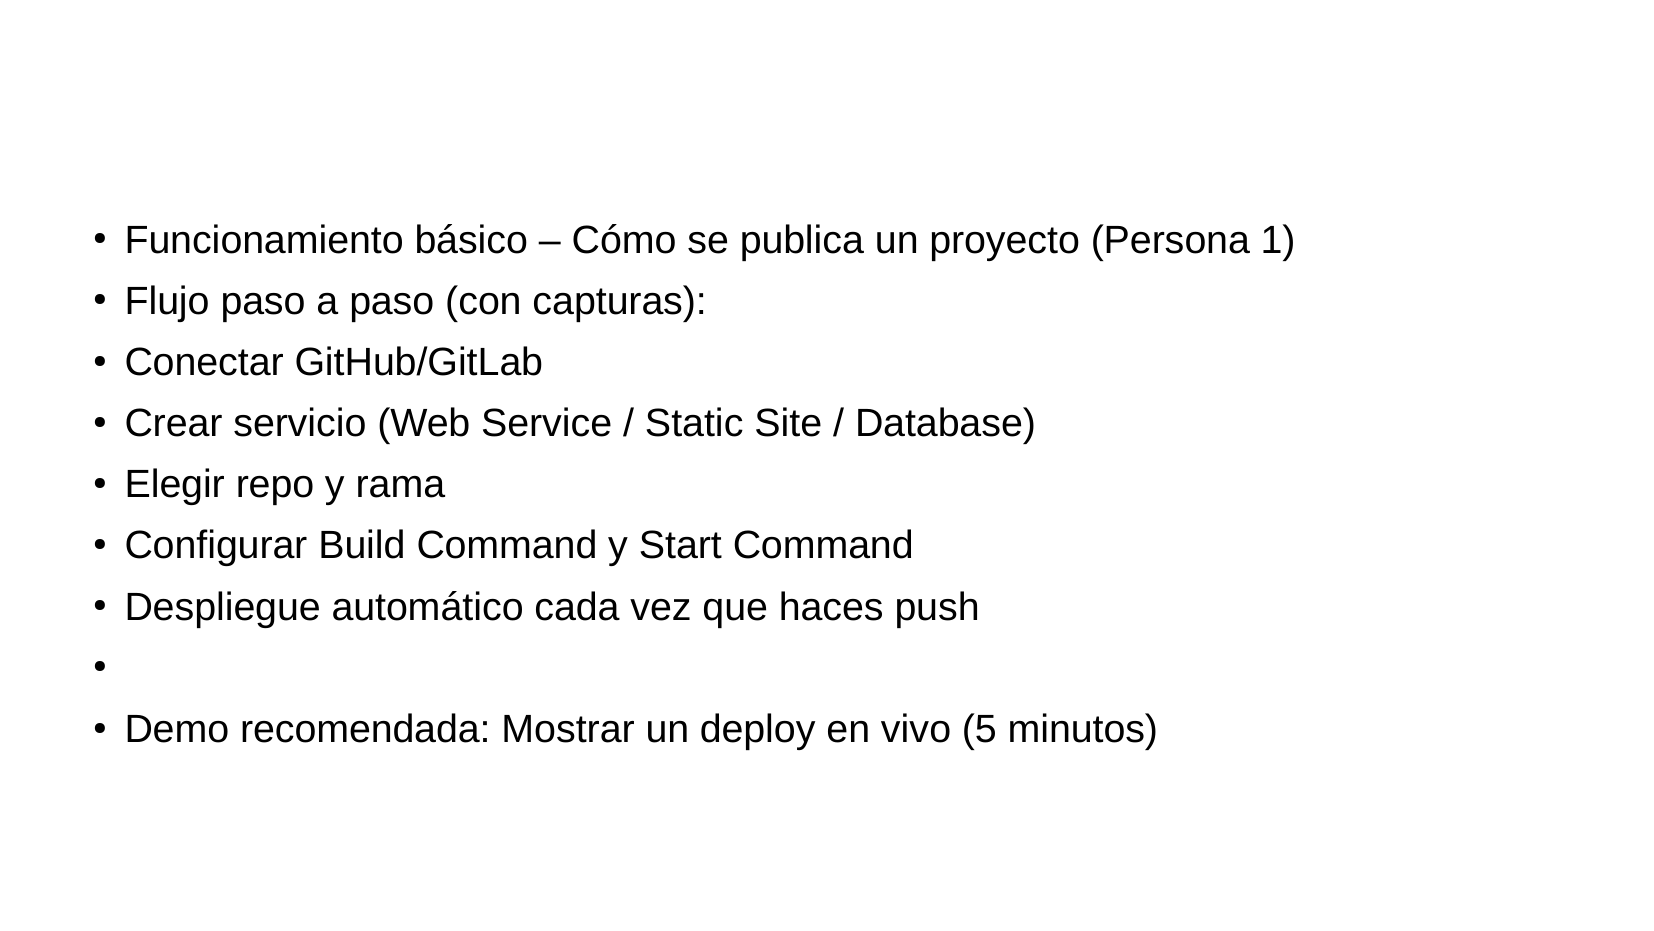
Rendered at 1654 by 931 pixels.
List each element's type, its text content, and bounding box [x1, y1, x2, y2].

list Funcionamiento básico – Cómo se publica un proyecto (Persona 1) Flujo paso a paso (con capturas): Conectar GitHub/GitLab Crear servicio (Web Service / Static Site / Database) Elegir repo y rama Configurar Build Command y Start Command Despliegue automático cada vez que haces push Demo recomendada: Mostrar un deploy en vivo (5 minutos) [82, 217, 1571, 758]
